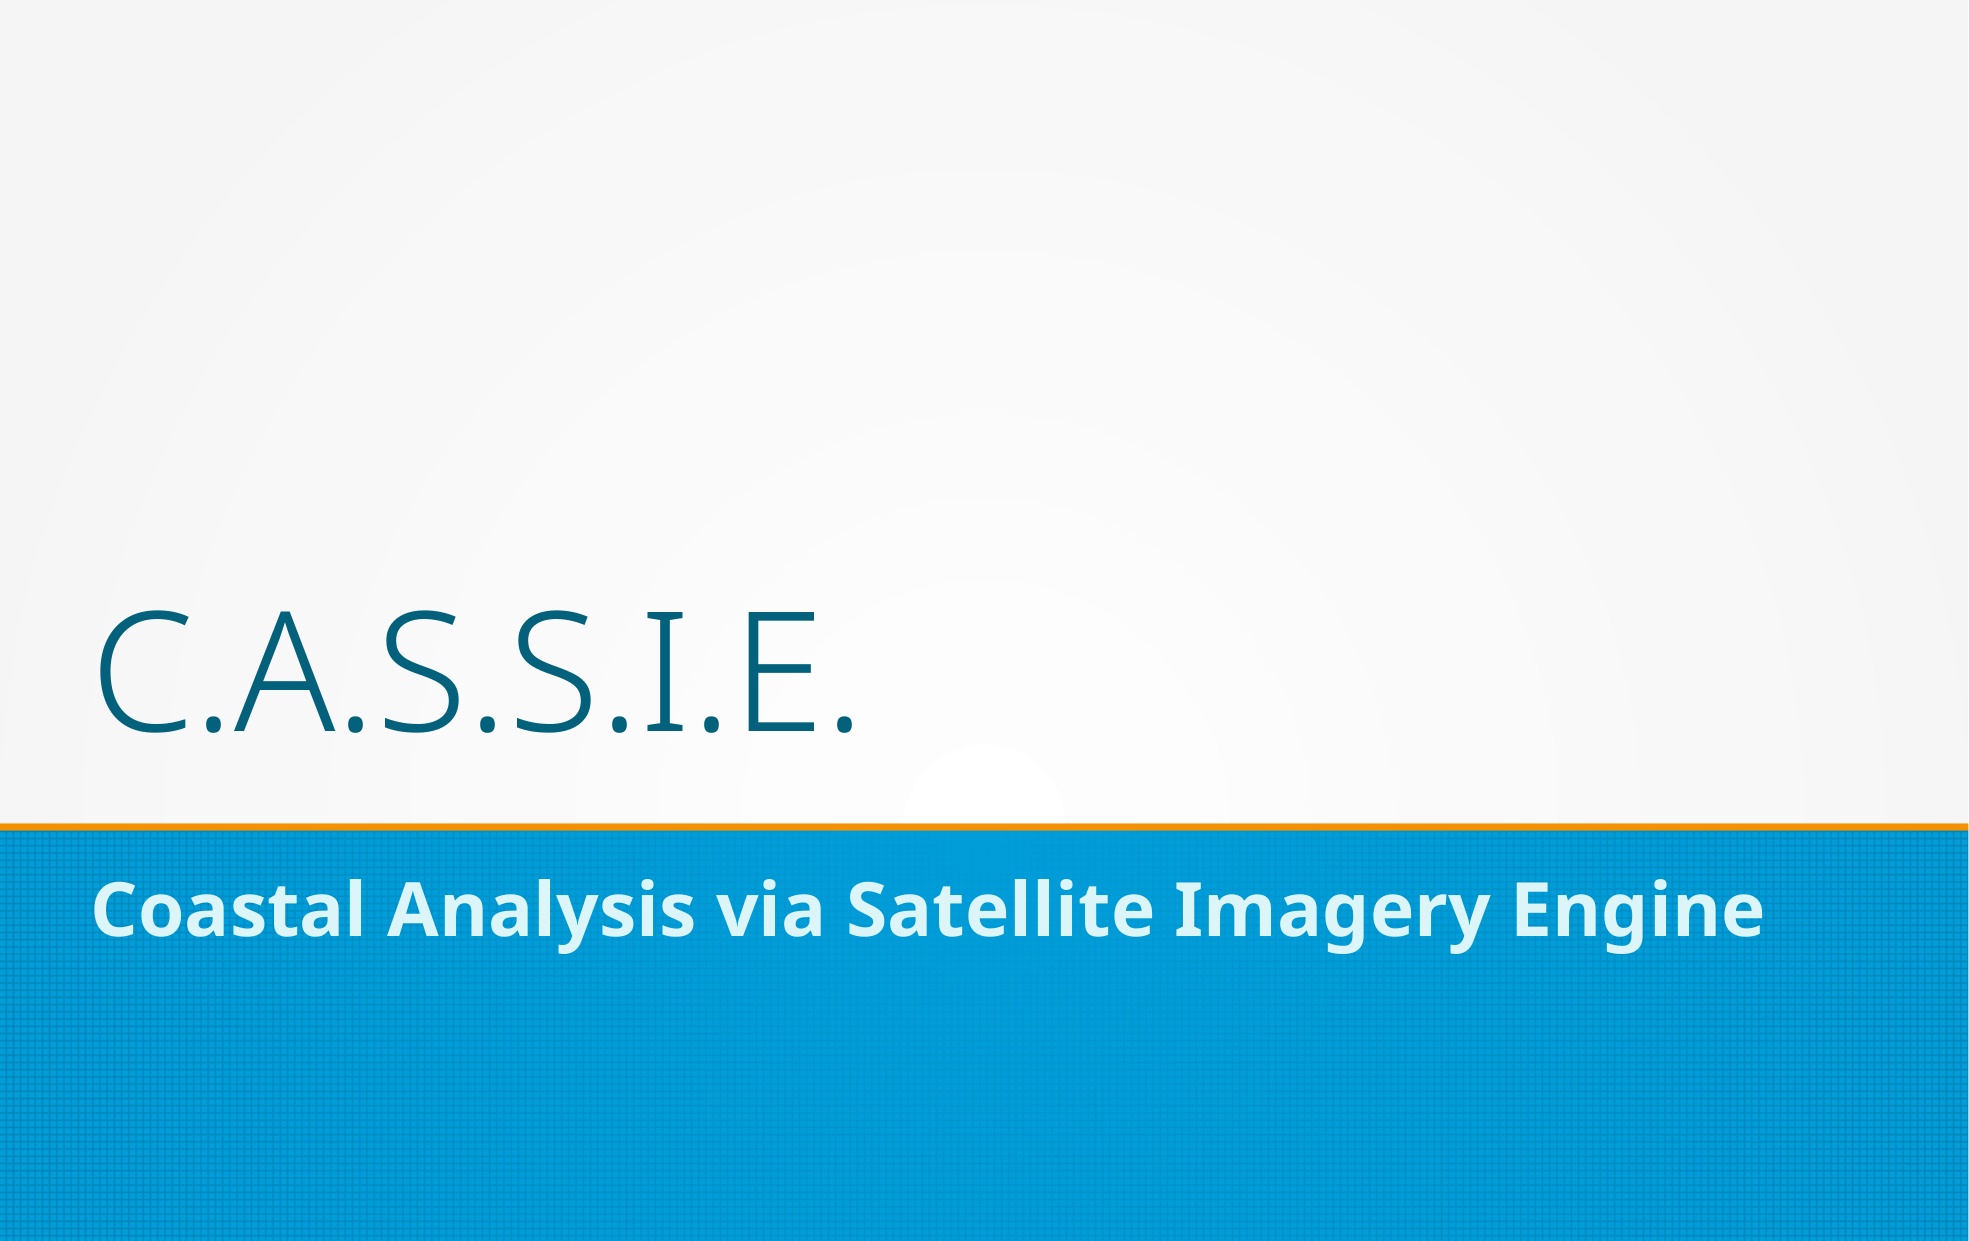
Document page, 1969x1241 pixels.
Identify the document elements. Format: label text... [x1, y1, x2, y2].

title C.A.S.S.I.E. [90, 49, 1862, 781]
picture [0, 0, 1969, 830]
subtitle Coastal Analysis via Satellite Imagery Engine [90, 855, 1861, 1111]
